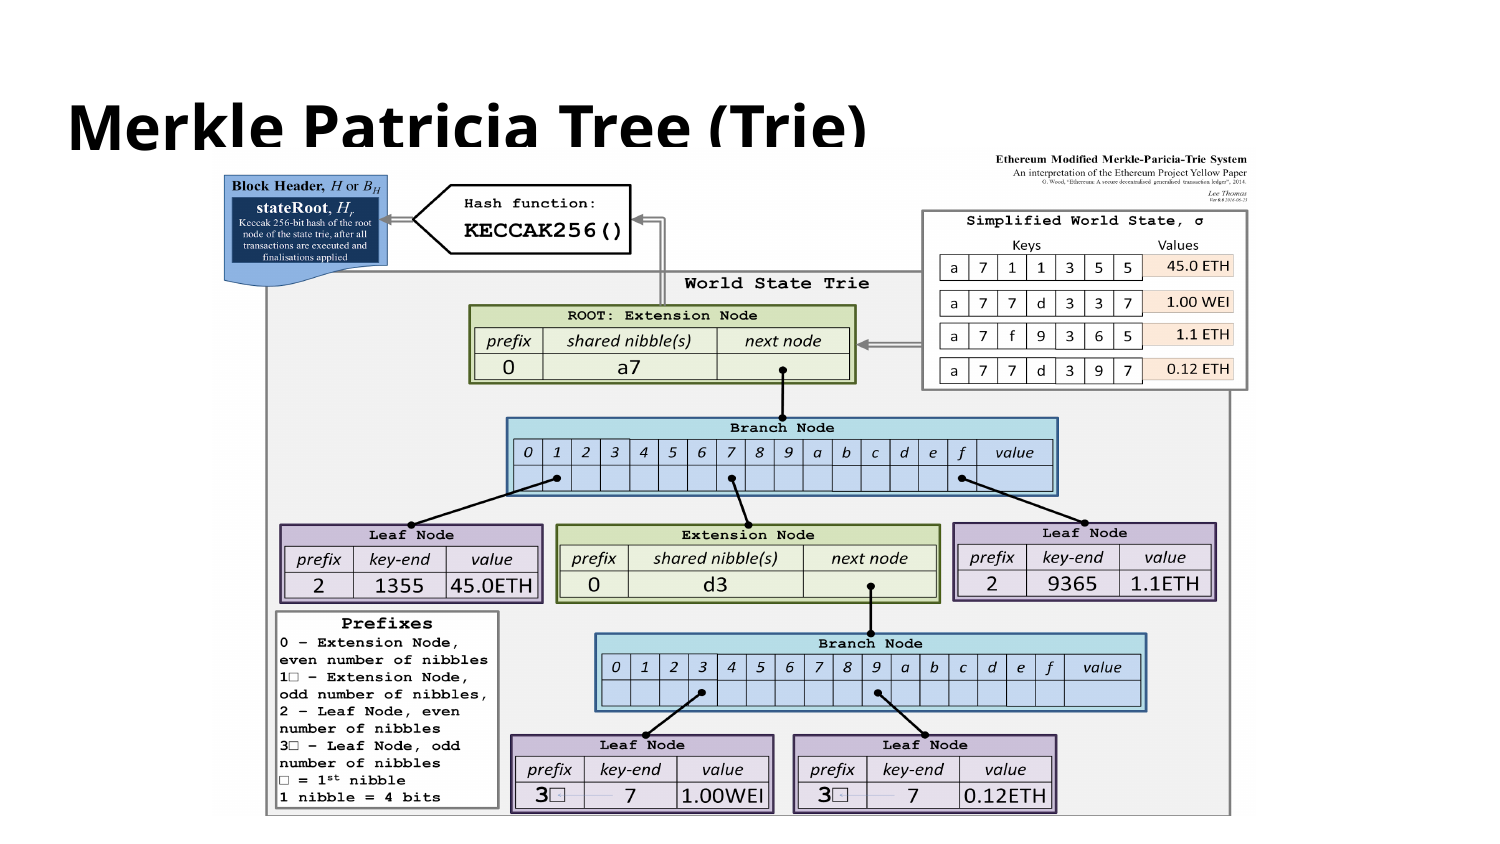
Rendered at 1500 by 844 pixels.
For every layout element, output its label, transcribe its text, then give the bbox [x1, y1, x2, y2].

title Merkle Patricia Tree (Trie) [51, 72, 1449, 176]
picture [212, 147, 1256, 816]
